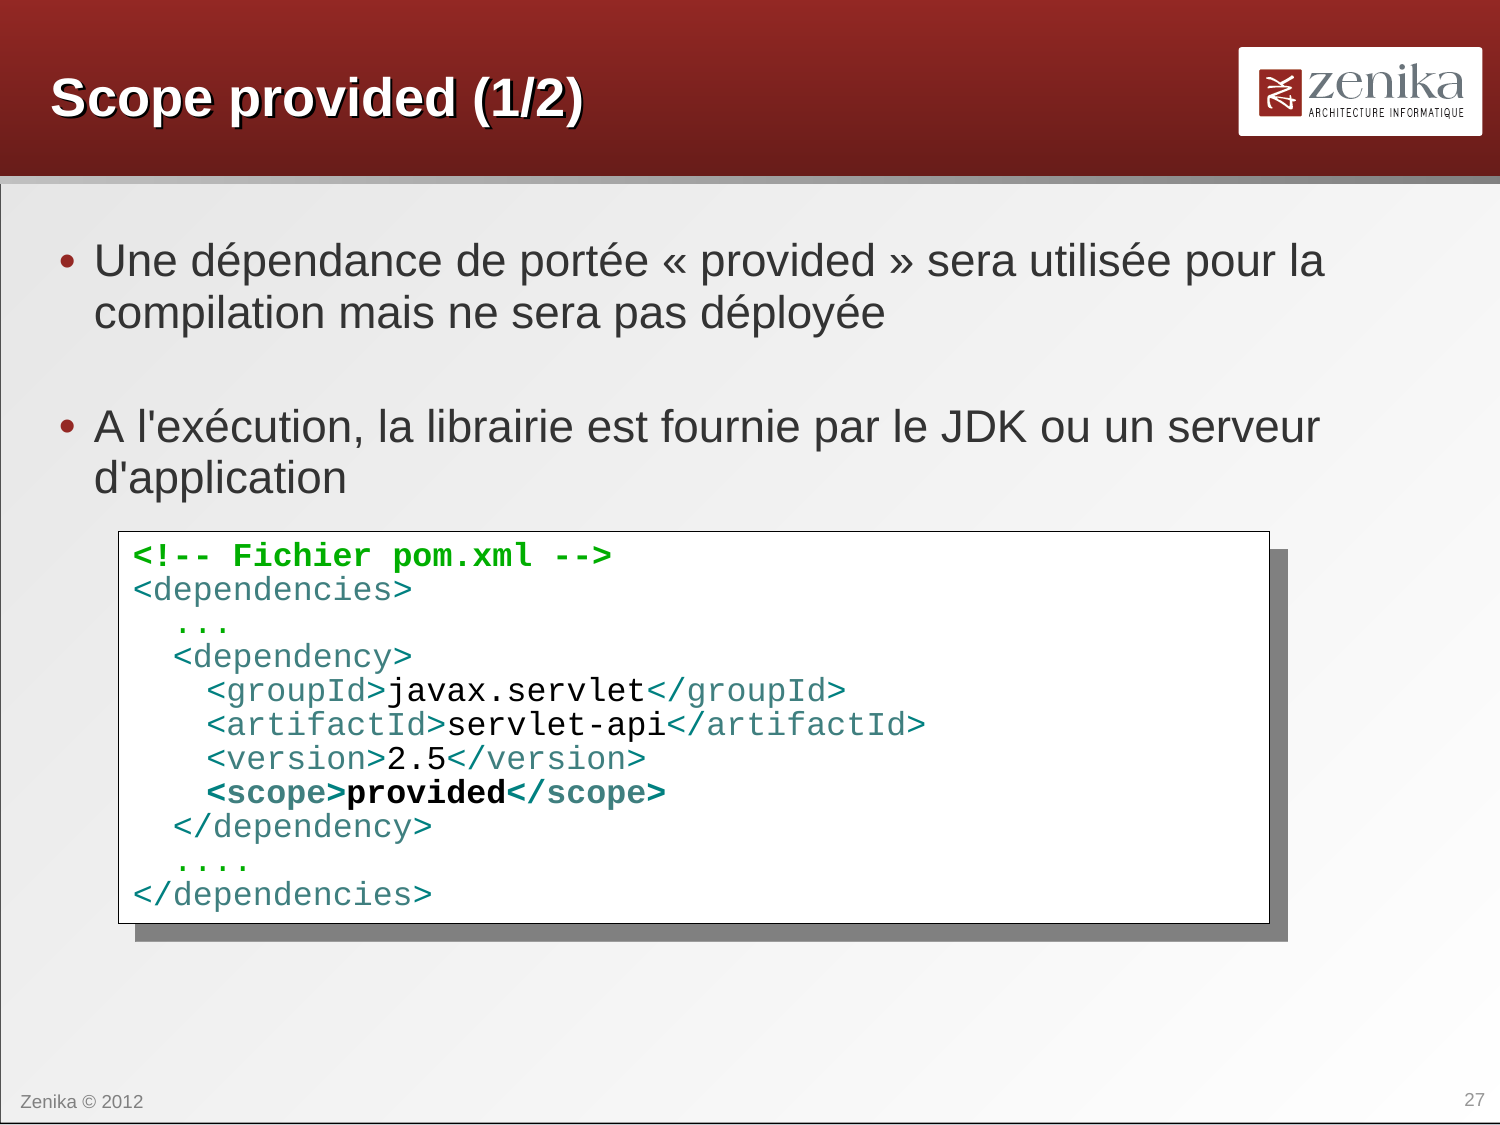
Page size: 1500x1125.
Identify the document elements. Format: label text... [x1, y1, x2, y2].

title Scope provided (1/2) [50, 15, 1206, 180]
list [33, 856, 1418, 1050]
picture [1257, 58, 1464, 125]
text_box <!-- Fichier pom.xml --> <dependencies> ... <dependency> <groupId>javax.servlet</groupId> <artifactId>servlet-api</artifactId> <version>2.5</version> <scope>provided</scope> </dependency> .... </dependencies> [118, 531, 1270, 856]
list Une dépendance de portée « provided » sera utilisée pour la compilation mais ne sera pas déployée A l'exécution, la librairie est fournie par le JDK ou un serveur d'application [59, 235, 1444, 504]
